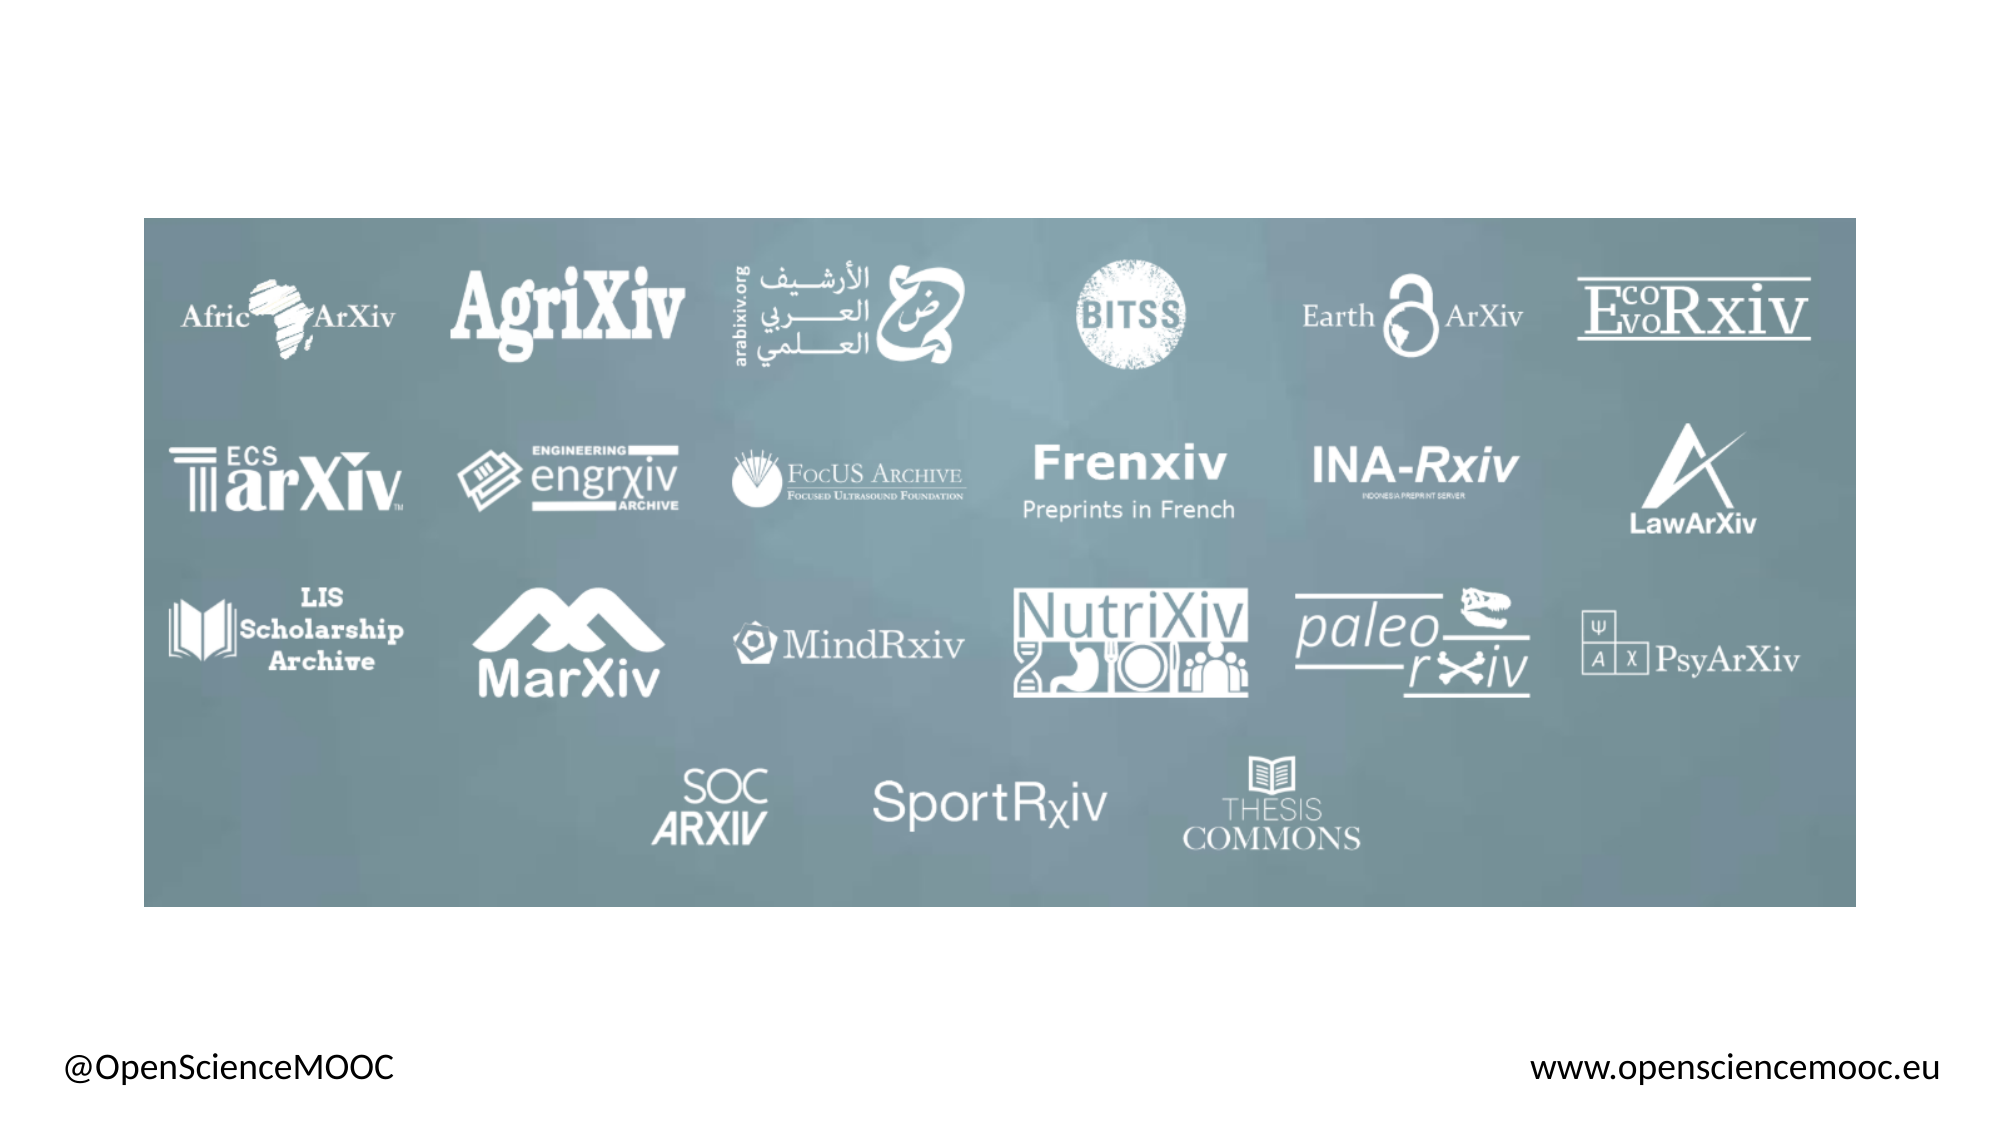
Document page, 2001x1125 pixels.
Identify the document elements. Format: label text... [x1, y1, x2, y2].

picture [144, 218, 1856, 907]
text_box @OpenScienceMOOC [47, 1035, 410, 1095]
text_box www.opensciencemooc.eu [1515, 1035, 1956, 1095]
